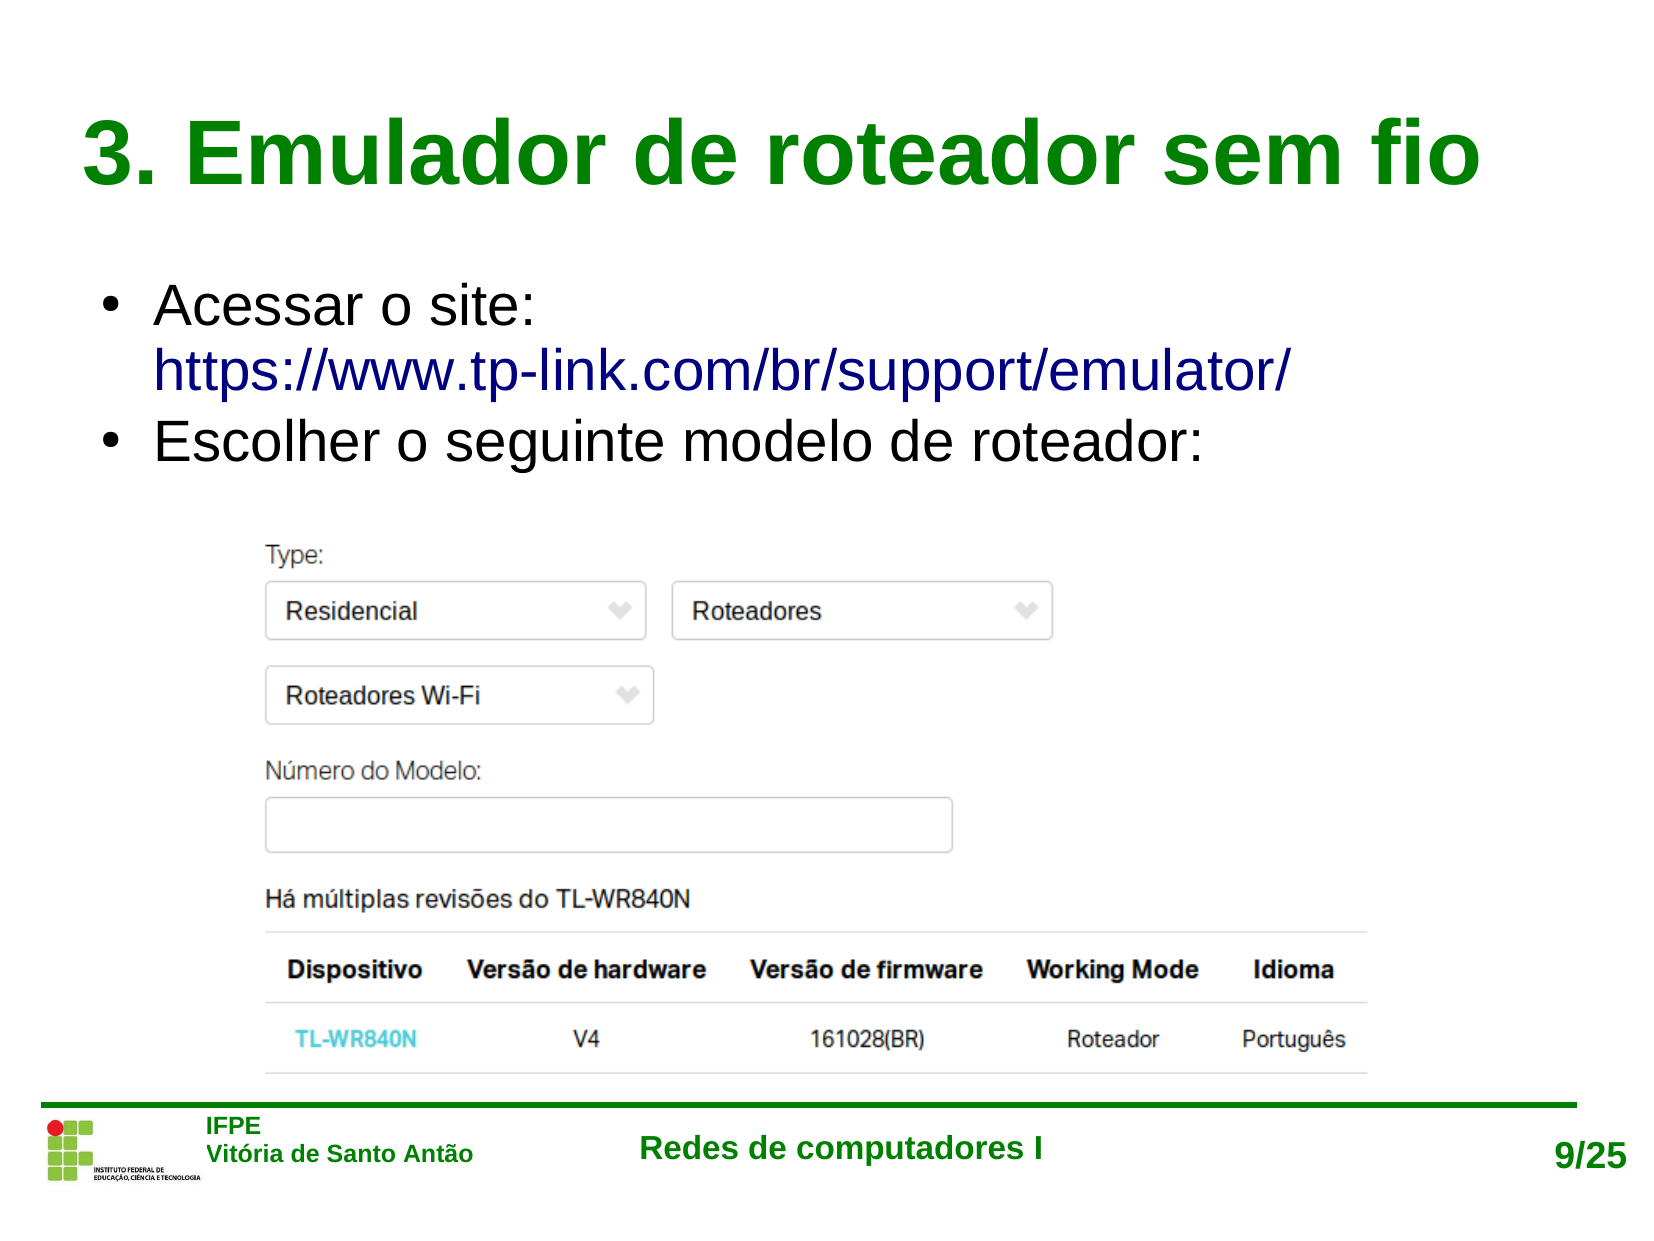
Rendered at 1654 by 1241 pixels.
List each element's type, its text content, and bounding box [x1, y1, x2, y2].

picture [39, 1111, 207, 1191]
picture [256, 531, 1388, 1074]
title 3. Emulador de roteador sem fio [82, 49, 1571, 257]
list Acessar o site: https://www.tp-link.com/br/support/emulator/ Escolher o seguinte modelo de roteador: [82, 272, 1571, 1091]
